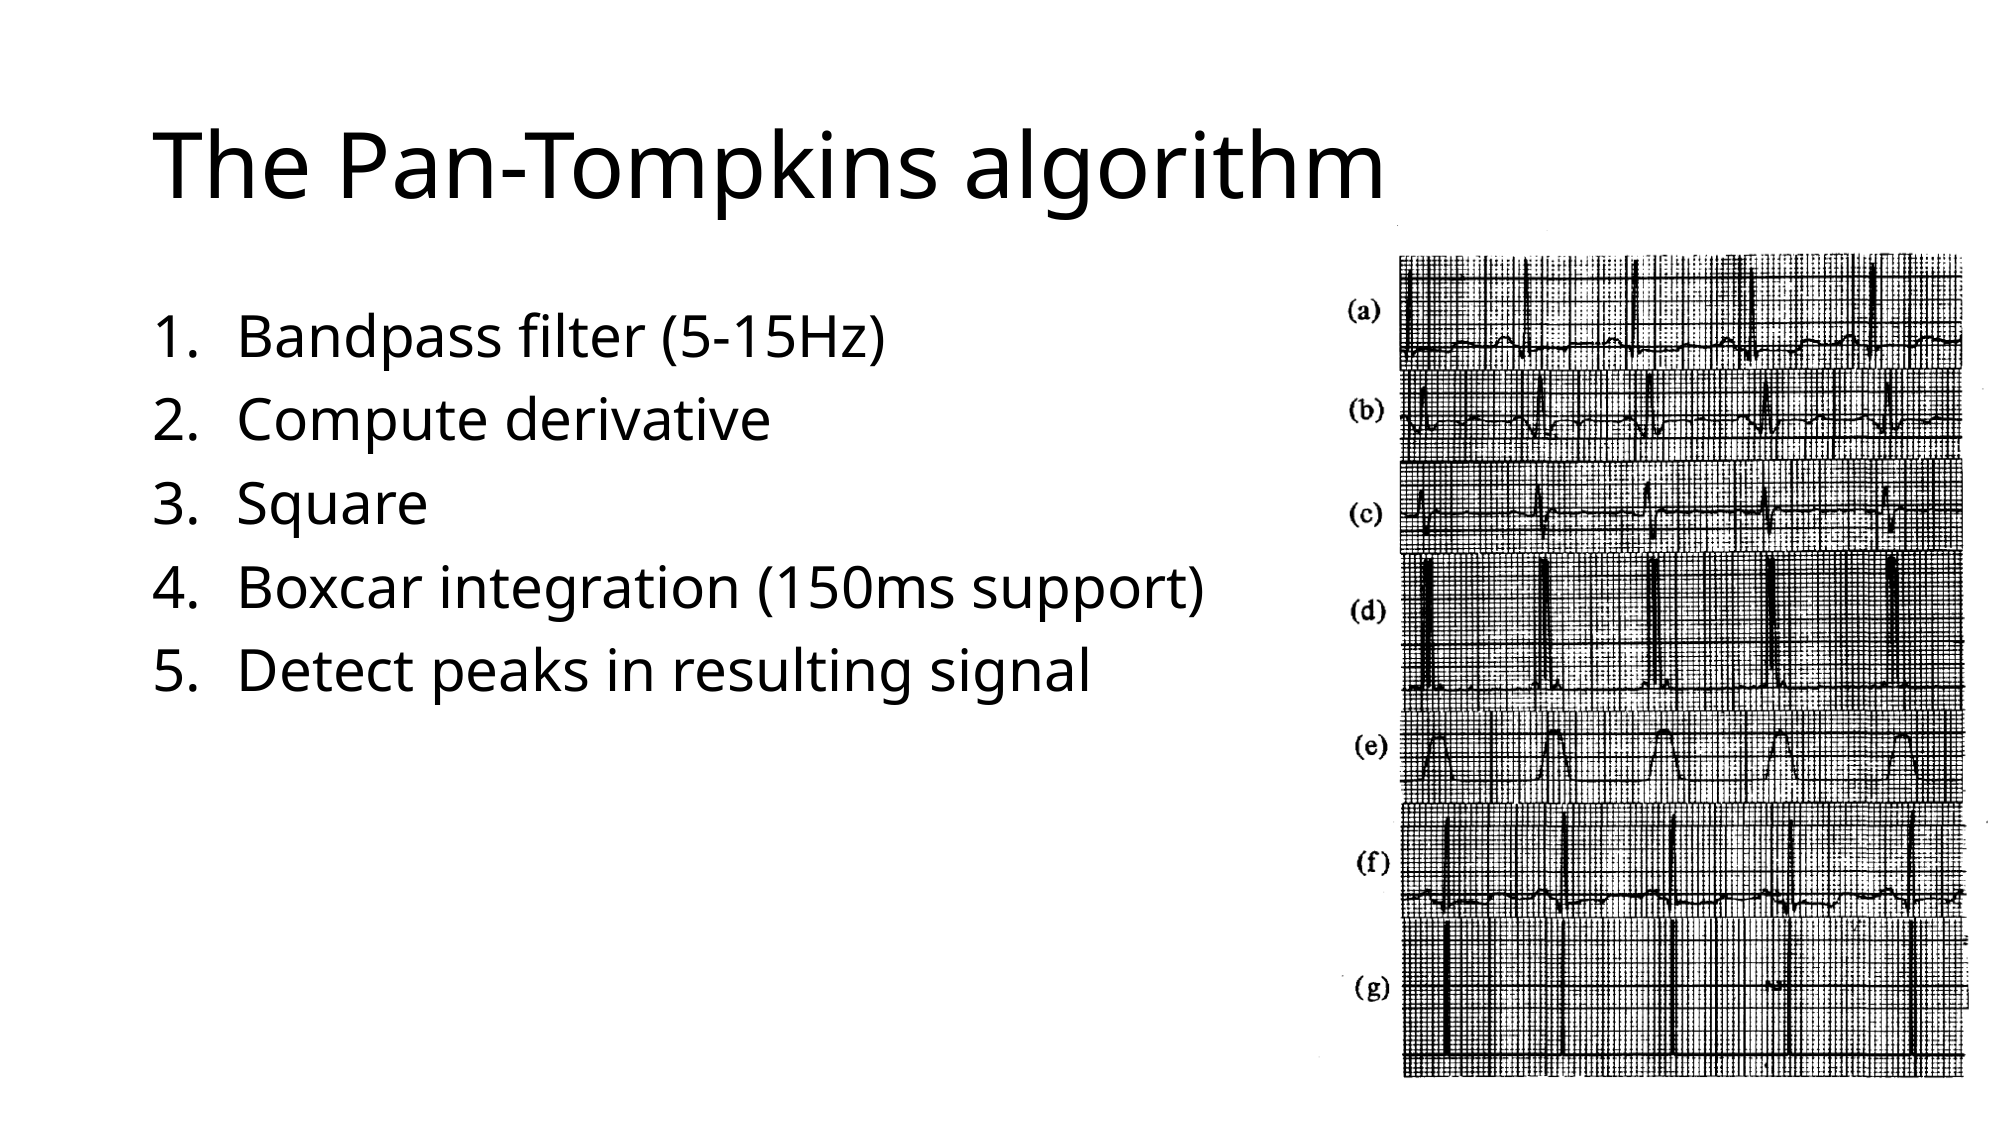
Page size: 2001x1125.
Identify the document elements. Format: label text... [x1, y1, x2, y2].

picture [1306, 225, 2000, 1088]
title The Pan-Tompkins algorithm [137, 59, 1863, 278]
list Bandpass filter (5-15Hz) Compute derivative Square Boxcar integration (150ms support) Detect peaks in resulting signal [137, 299, 1306, 1014]
